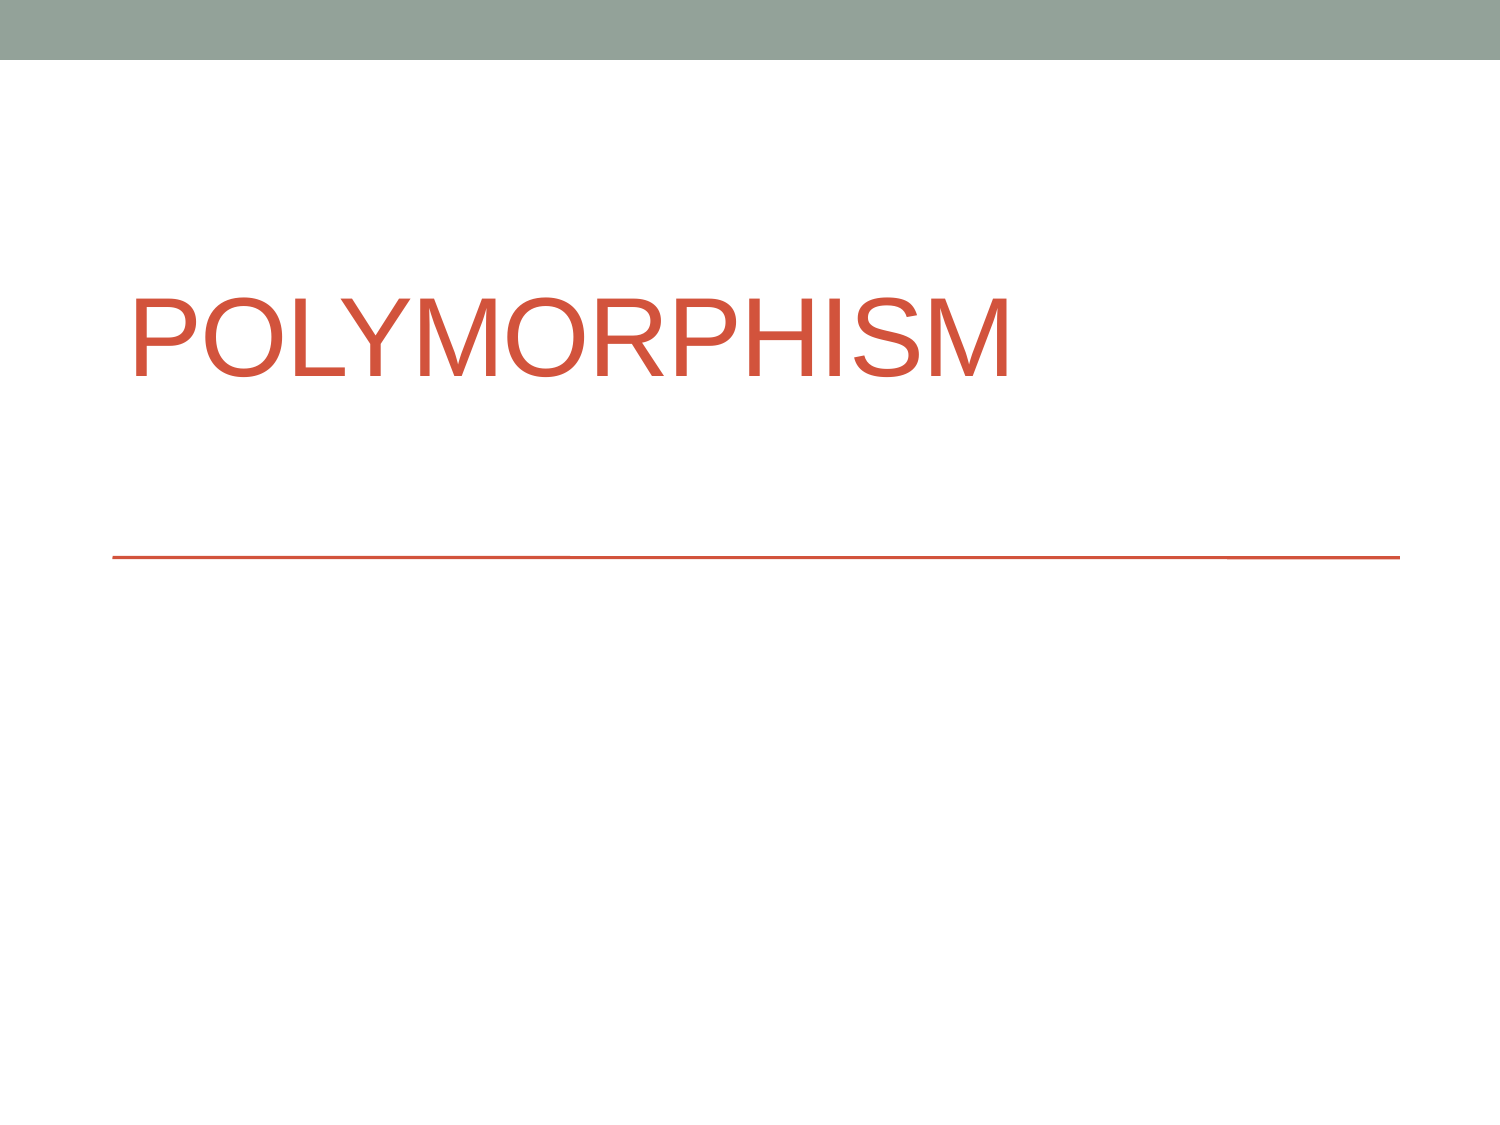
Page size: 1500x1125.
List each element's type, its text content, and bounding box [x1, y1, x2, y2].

title Polymorphism [112, 224, 1400, 542]
